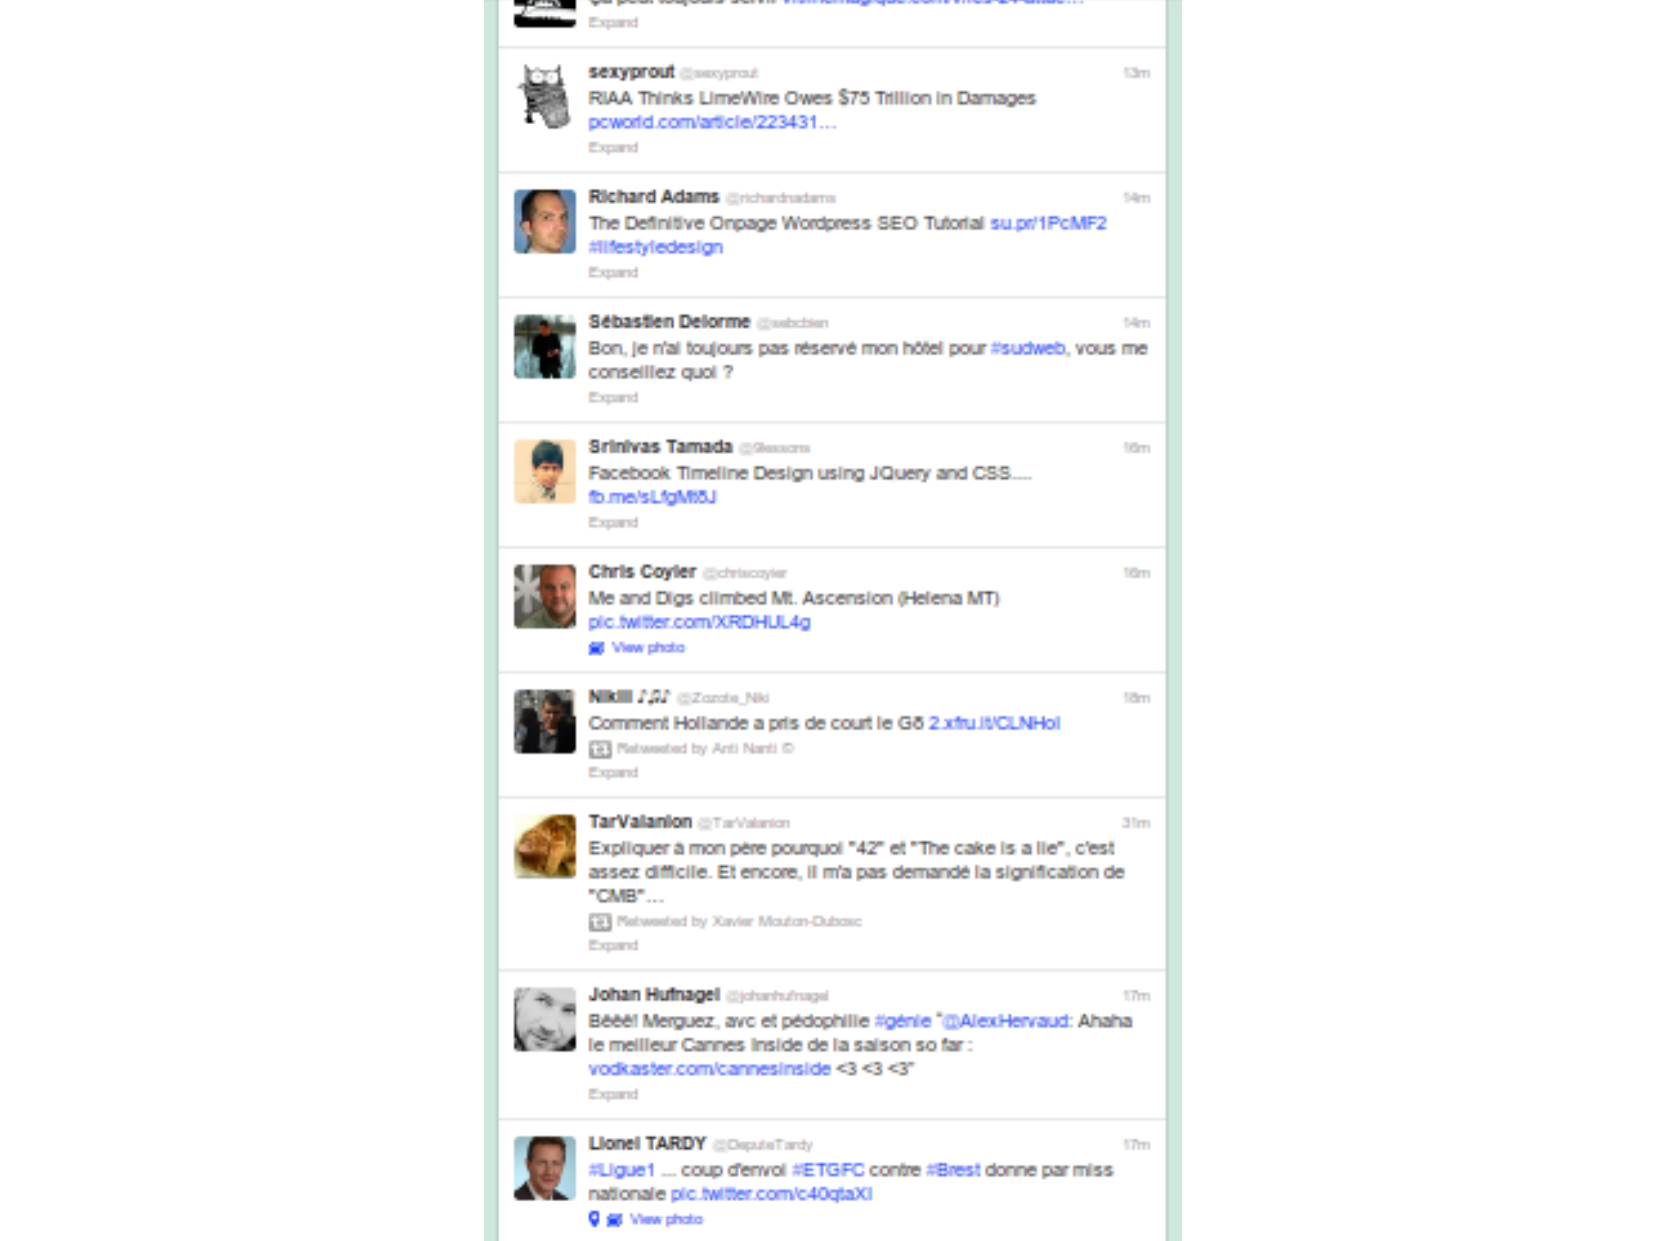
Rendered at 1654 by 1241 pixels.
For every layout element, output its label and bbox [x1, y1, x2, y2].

picture [484, 0, 1182, 1241]
